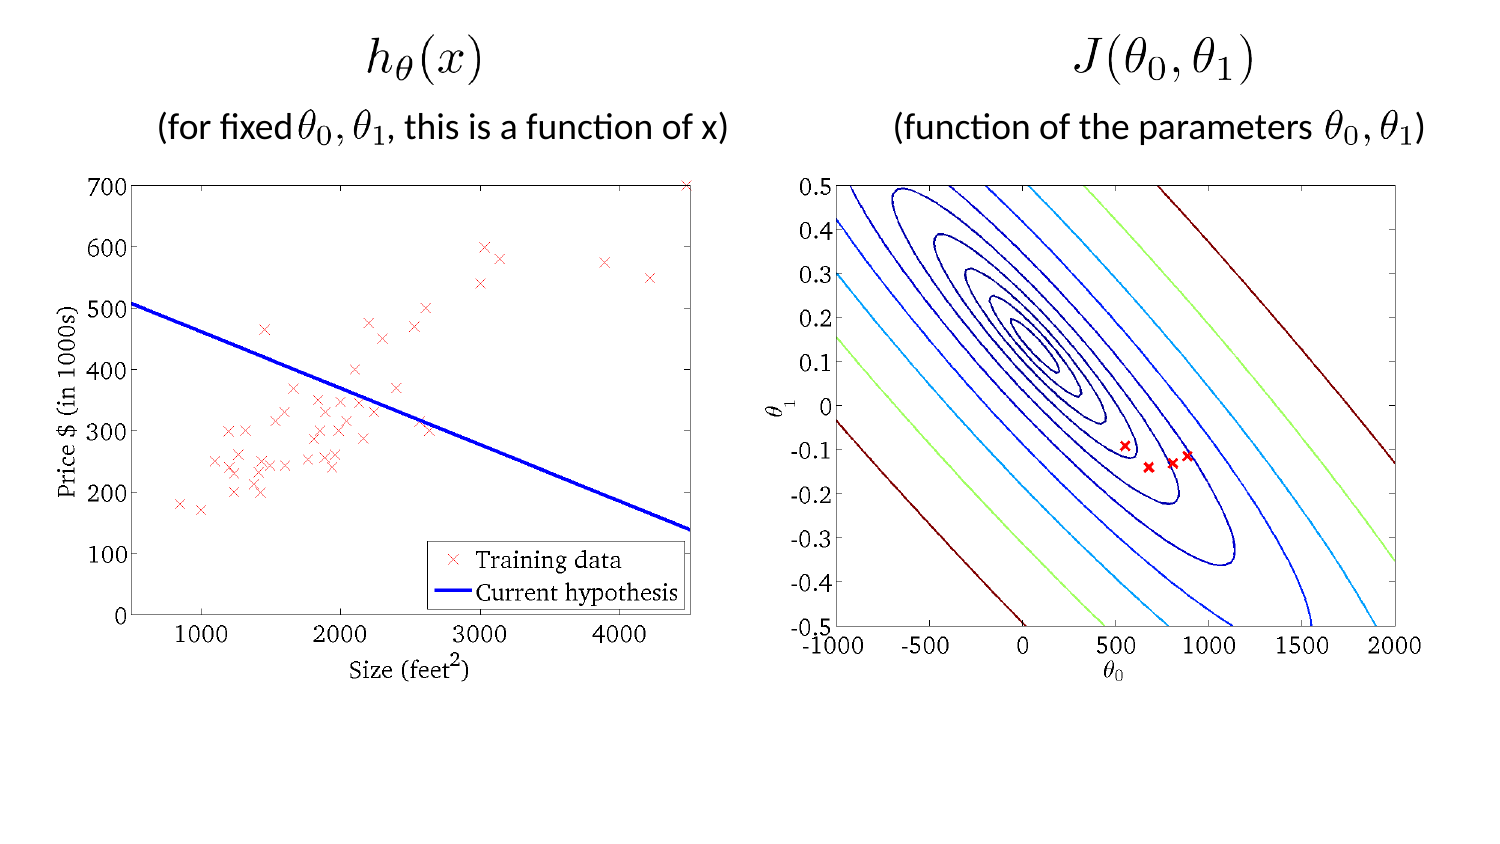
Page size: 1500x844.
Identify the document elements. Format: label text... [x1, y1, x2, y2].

picture [1074, 34, 1252, 85]
text_box (for fixed , this is a function of x) [141, 94, 745, 155]
picture [37, 144, 1463, 685]
text_box (function of the parameters ) [877, 94, 1442, 155]
picture [367, 34, 480, 85]
picture [1325, 109, 1411, 146]
picture [298, 109, 384, 146]
